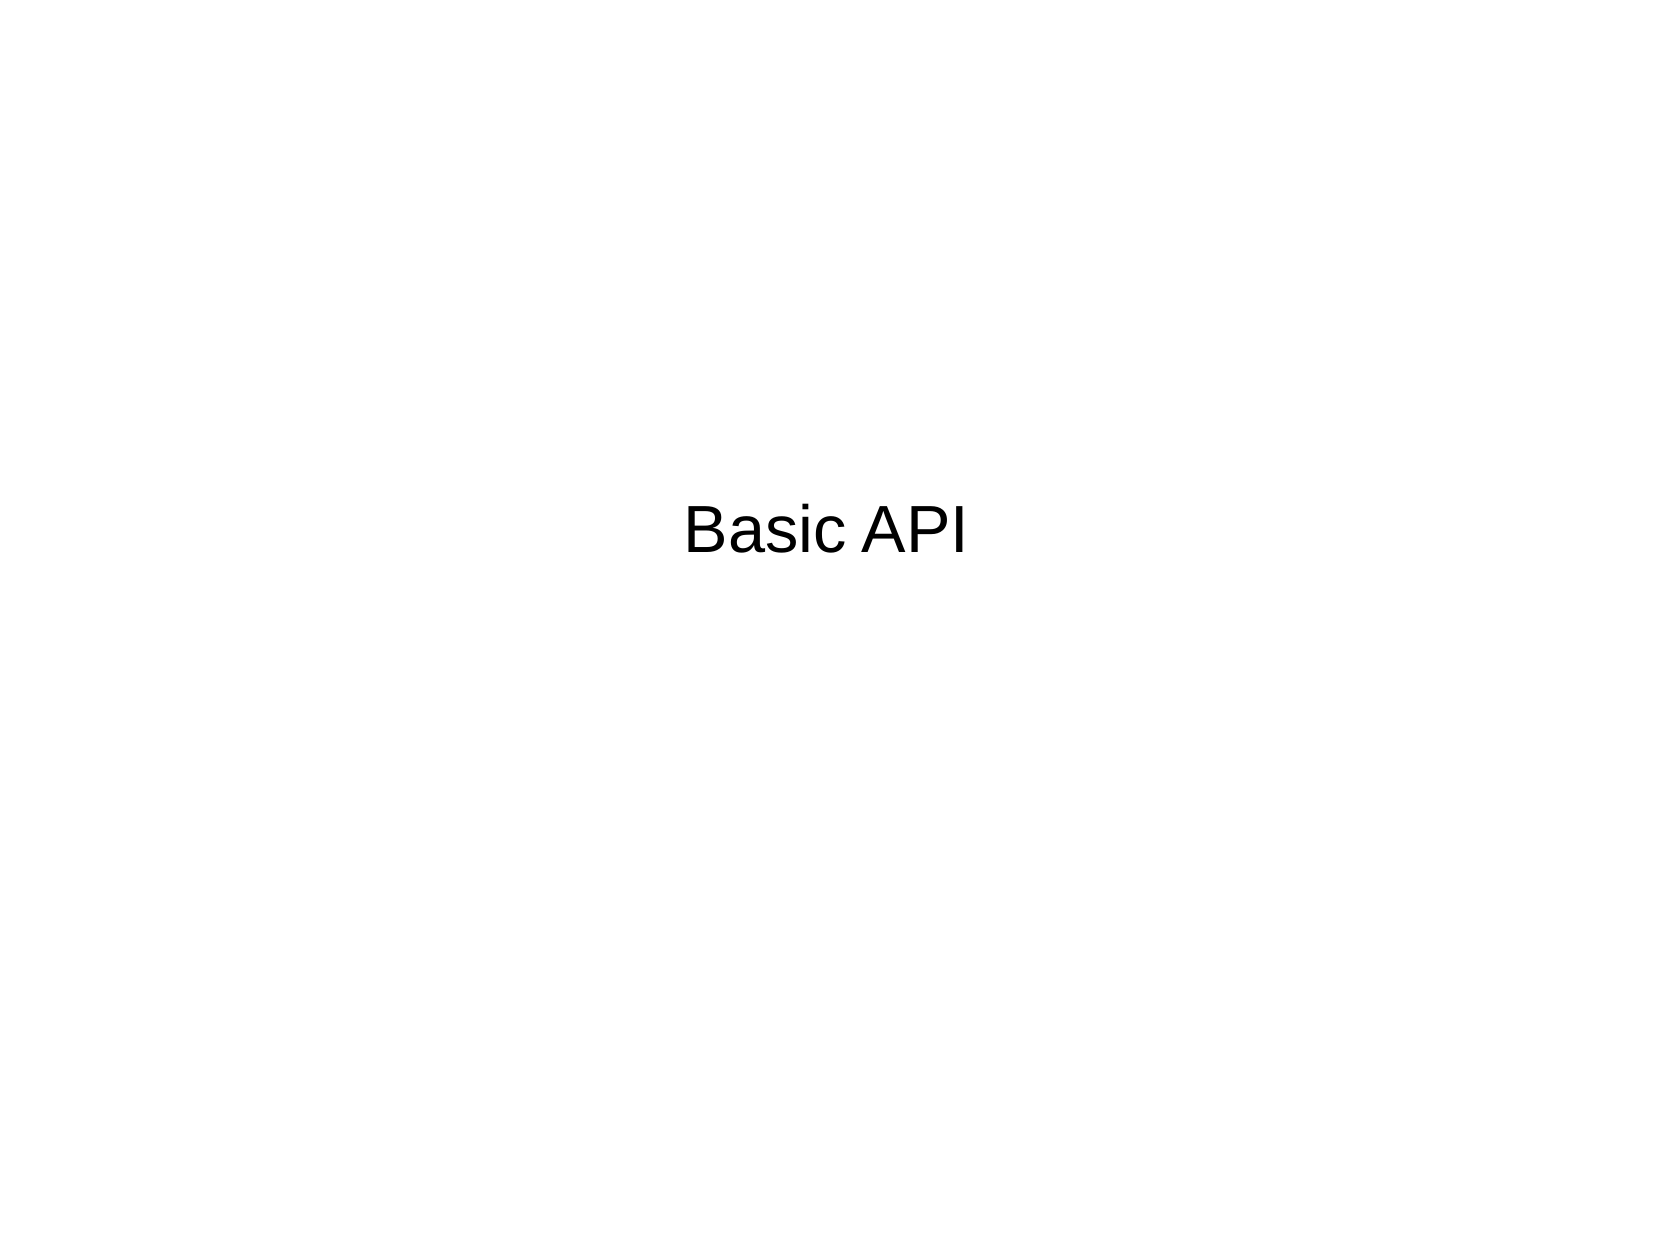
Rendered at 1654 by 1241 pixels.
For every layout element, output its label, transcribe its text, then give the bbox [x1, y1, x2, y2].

subtitle Basic API [82, 49, 1571, 1010]
